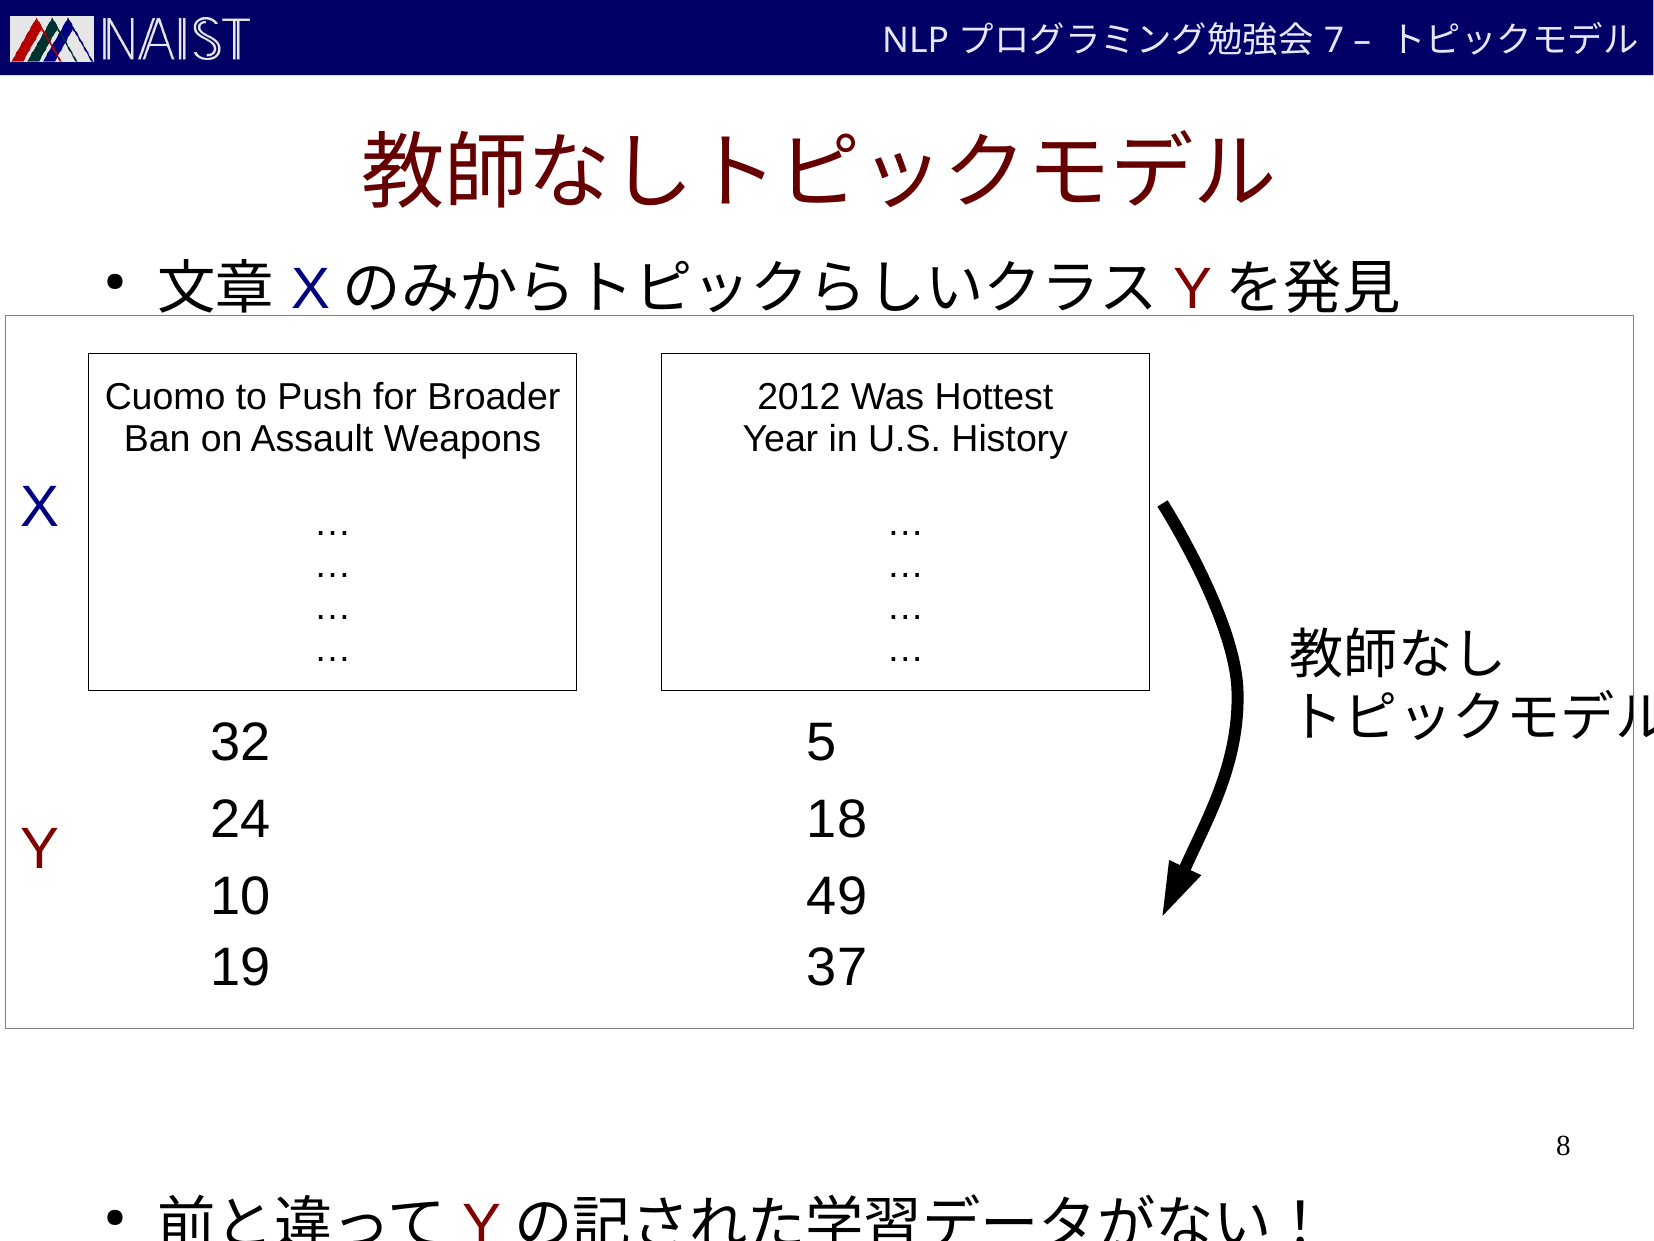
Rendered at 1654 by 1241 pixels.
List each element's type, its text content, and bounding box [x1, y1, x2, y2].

text_box 19 [195, 928, 286, 1005]
text_box 32 [195, 704, 286, 781]
list 文章XのみからトピックらしいクラスYを発見 前と違ってYの記された学習データがない！ どうしよう… [86, 316, 1576, 1028]
picture [102, 17, 251, 60]
list 文章XのみからトピックらしいクラスYを発見 前と違ってYの記された学習データがない！ どうしよう… [86, 240, 1576, 315]
text_box 18 [792, 781, 883, 857]
text_box 5 [792, 704, 852, 781]
title 教師なしトピックモデル [75, 69, 1564, 261]
text_box 2012 Was Hottest Year in U.S. History … … … … [661, 353, 1150, 691]
text_box 24 [195, 781, 286, 857]
picture [10, 16, 94, 62]
list 文章XのみからトピックらしいクラスYを発見 前と違ってYの記された学習データがない！ どうしよう… [86, 1029, 1576, 1210]
text_box Y [6, 808, 75, 889]
text_box X [6, 465, 75, 547]
text_box Cuomo to Push for Broader Ban on Assault Weapons … … … … [88, 353, 577, 691]
text_box 37 [792, 928, 883, 1005]
text_box 教師なし トピックモデル [1275, 615, 1627, 758]
text_box 10 [195, 858, 286, 928]
text_box 49 [792, 858, 883, 928]
